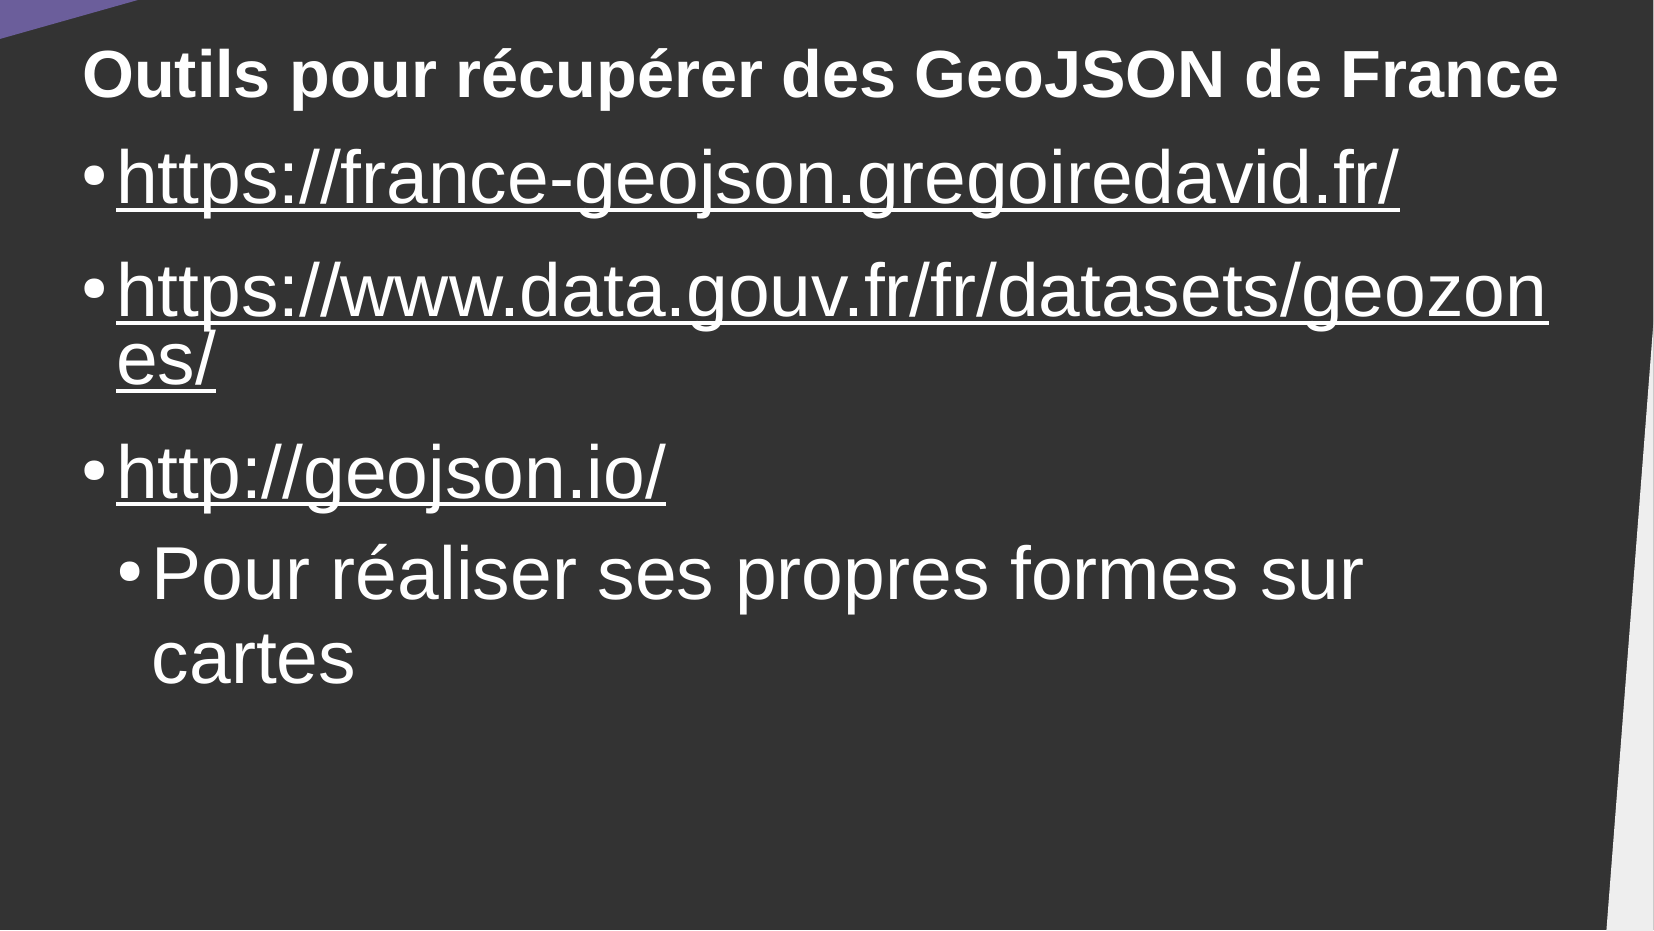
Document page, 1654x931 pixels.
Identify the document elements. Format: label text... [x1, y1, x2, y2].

text_box [1606, 315, 1654, 931]
text_box [0, 0, 138, 39]
list https://france-geojson.gregoiredavid.fr/ https://www.data.gouv.fr/fr/datasets/geozones/ http://geojson.io/ Pour réaliser ses propres formes sur cartes [80, 135, 1560, 709]
title Outils pour récupérer des GeoJSON de France [82, 37, 1619, 112]
